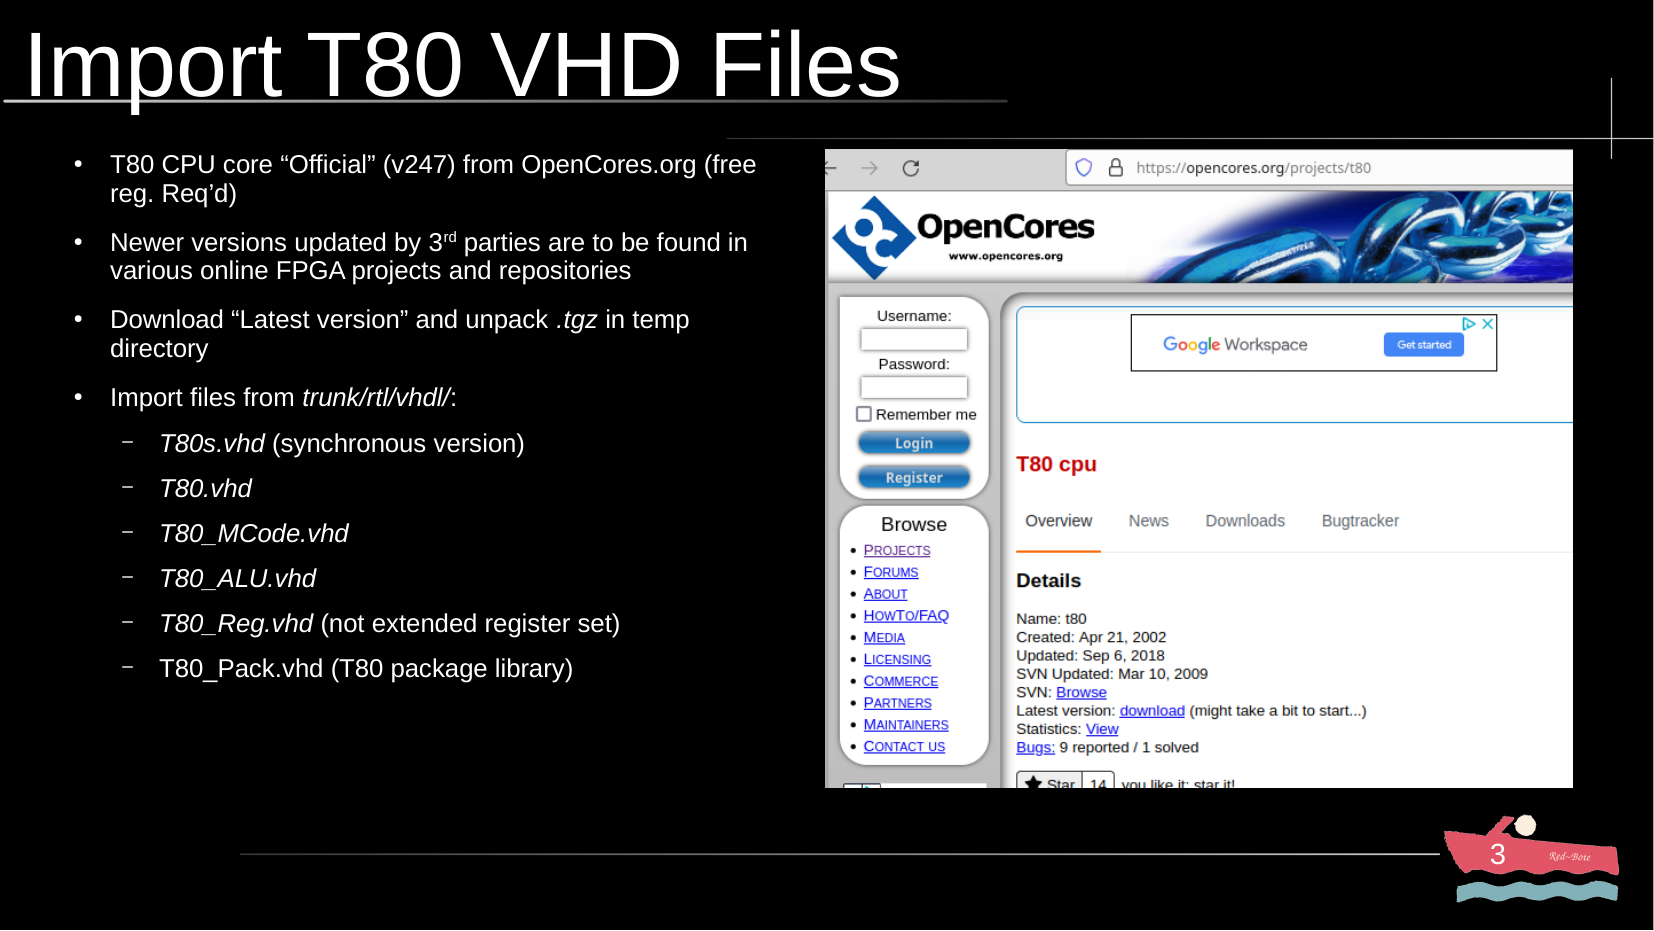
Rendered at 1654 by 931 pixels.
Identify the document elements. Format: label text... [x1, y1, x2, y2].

list T80 CPU core “Official” (v247) from OpenCores.org (free reg. Req’d) Newer versions updated by 3rd parties are to be found in various online FPGA projects and repositories Download “Latest version” and unpack .tgz in temp directory Import files from trunk/rtl/vhdl/: T80s.vhd (synchronous version) T80.vhd T80_MCode.vhd T80_ALU.vhd T80_Reg.vhd (not extended register set) T80_Pack.vhd (T80 package library) [61, 150, 788, 690]
picture [825, 149, 1573, 788]
picture [1440, 807, 1625, 908]
title Import T80 VHD Files [23, 11, 1589, 119]
